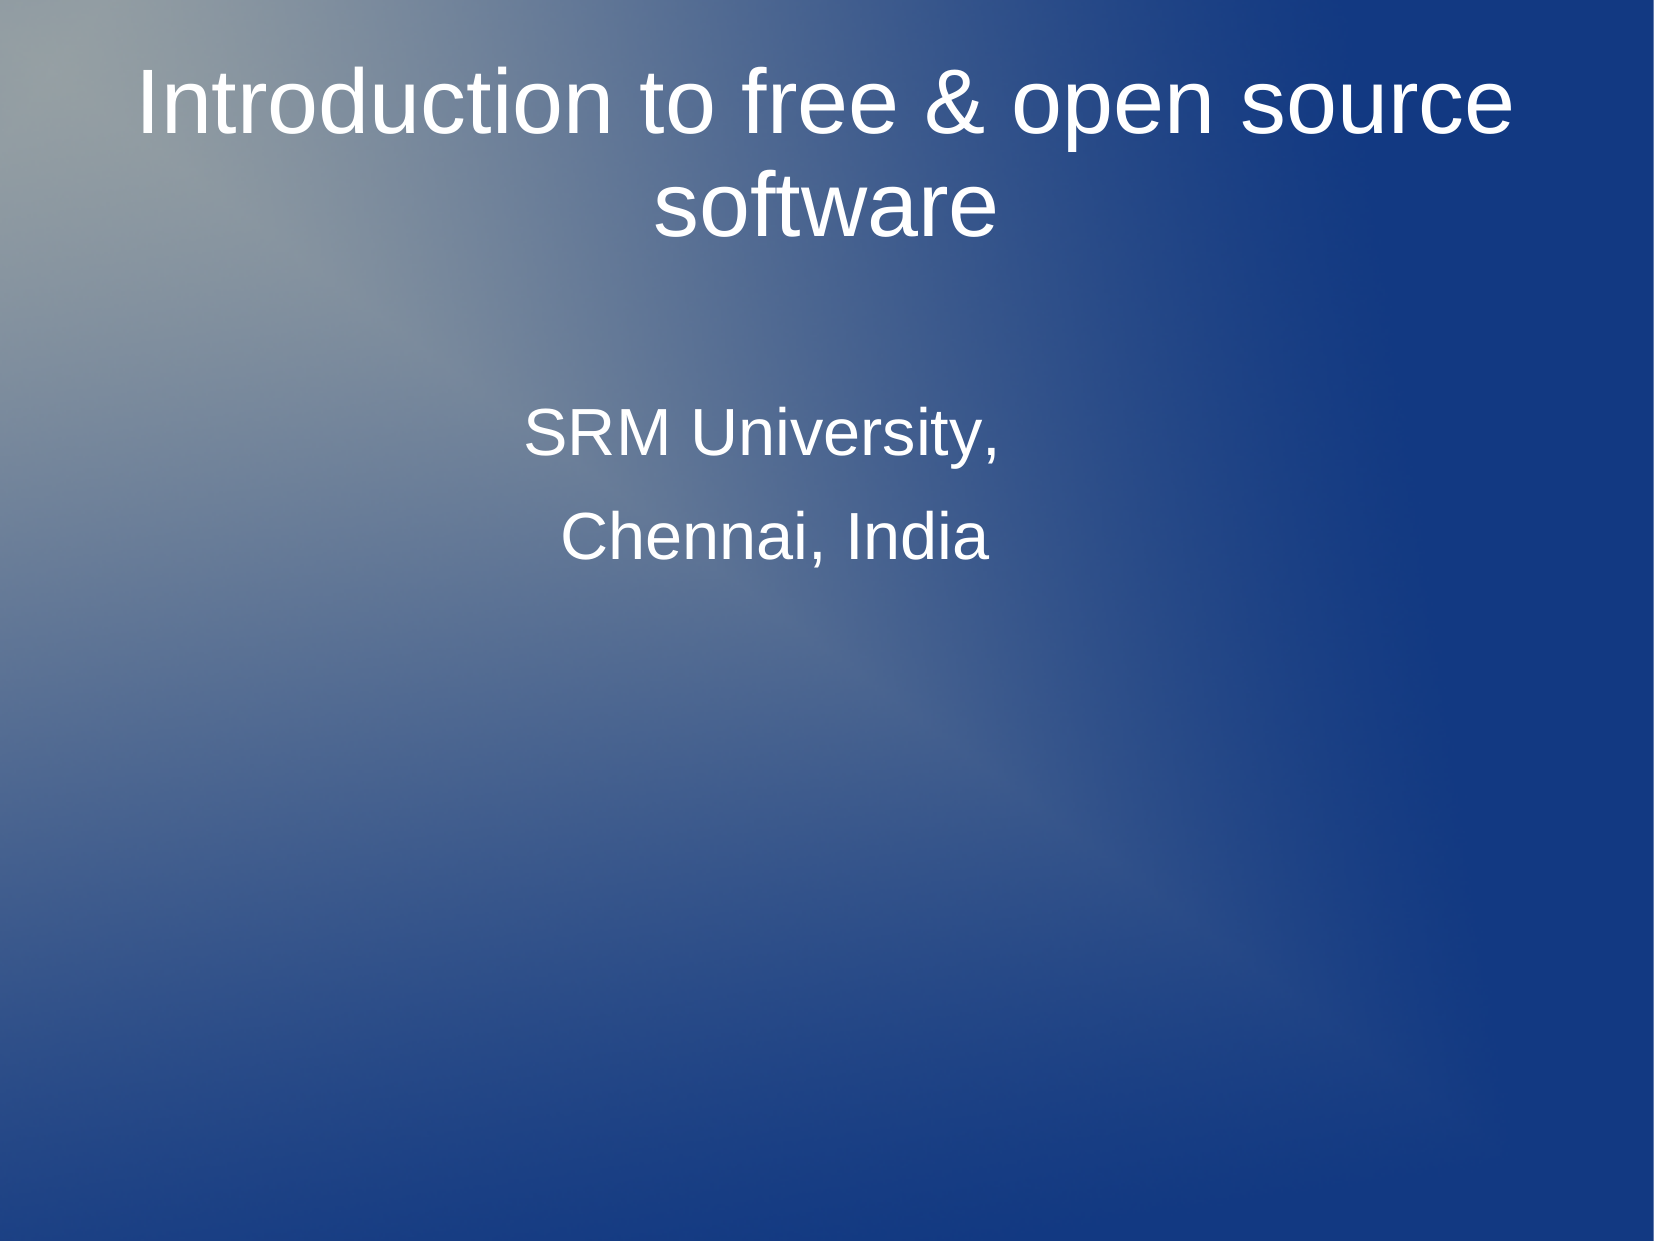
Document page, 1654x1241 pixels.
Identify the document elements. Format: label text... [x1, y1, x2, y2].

picture [0, 0, 1654, 1241]
title Introduction to free & open source software [82, 49, 1571, 257]
list SRM University, Chennai, India [82, 290, 1571, 1109]
